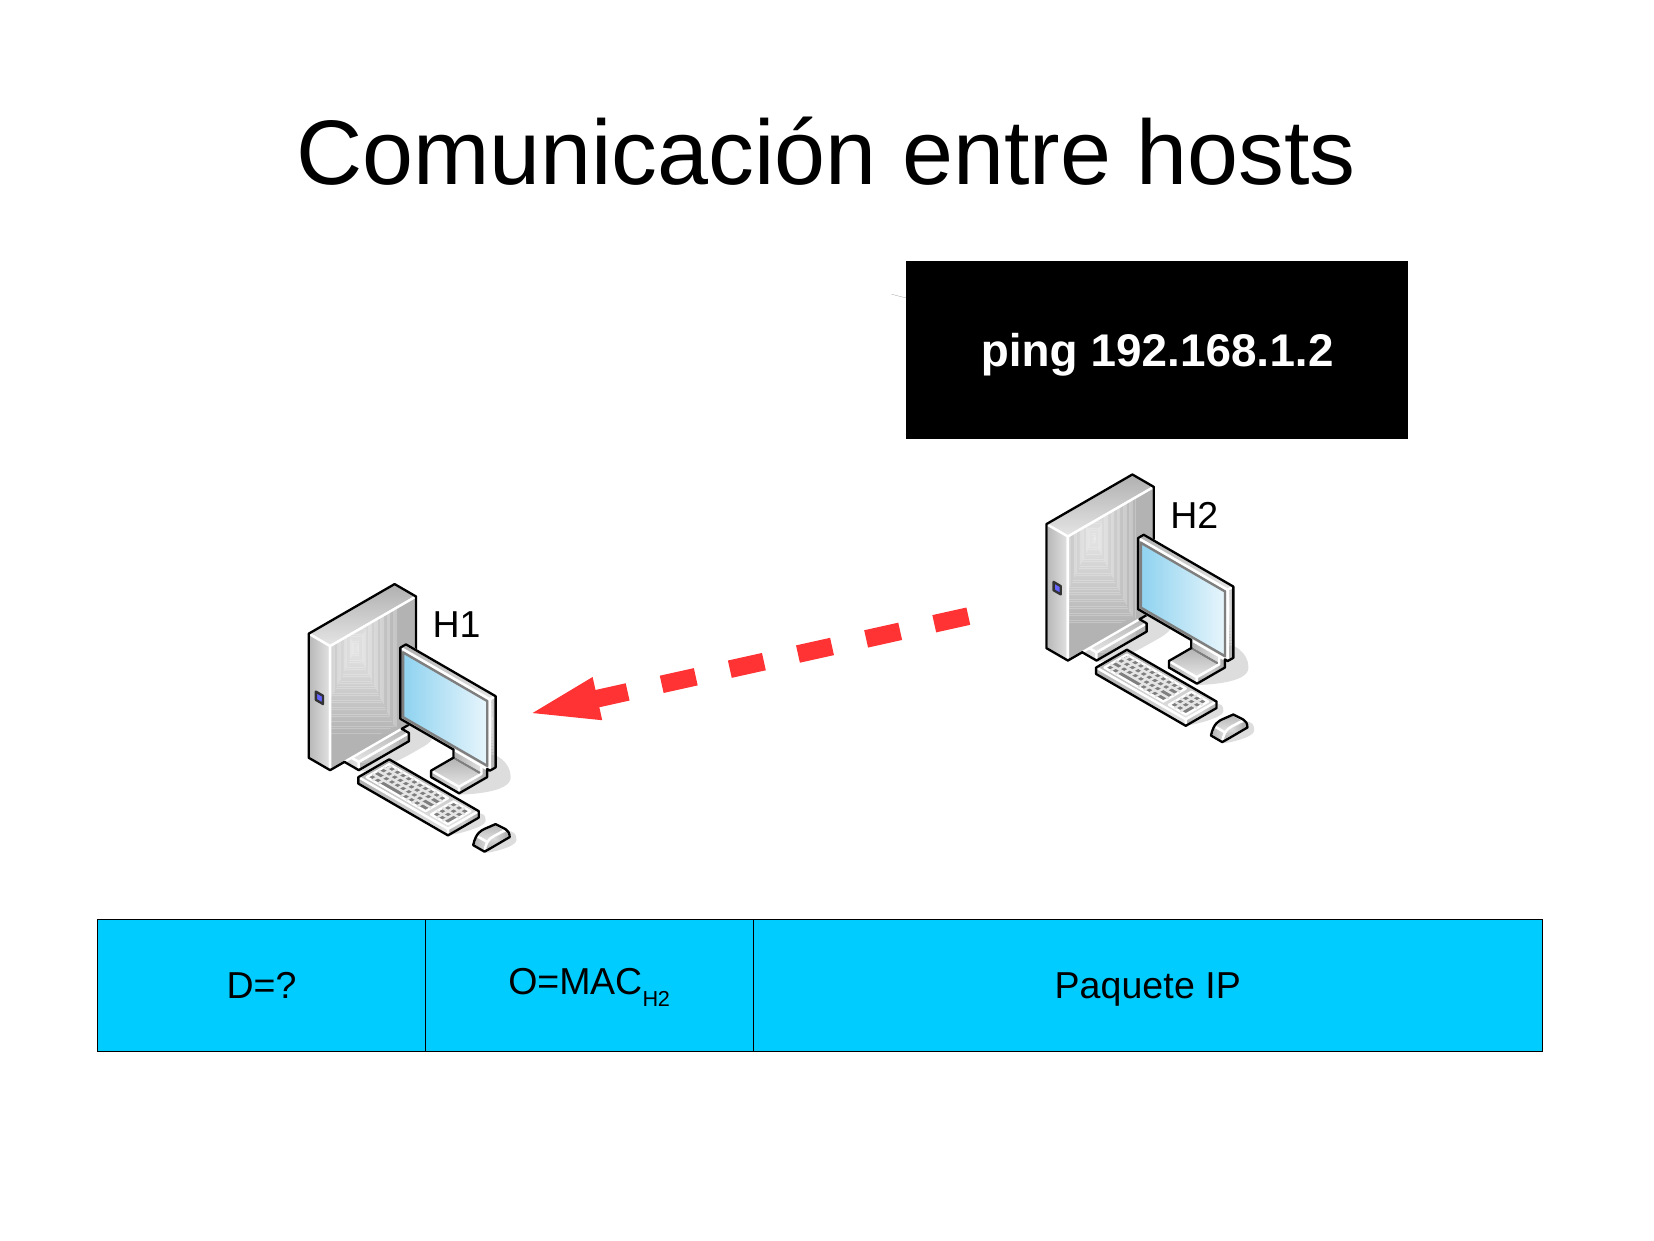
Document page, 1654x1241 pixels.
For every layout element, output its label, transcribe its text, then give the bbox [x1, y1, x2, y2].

text_box Paquete IP [753, 919, 1543, 1052]
text_box O=MACH2 [425, 919, 753, 1052]
title Comunicación entre hosts [82, 49, 1571, 257]
text_box [1201, 647, 1248, 684]
text_box [1098, 652, 1215, 723]
text_box [463, 757, 510, 794]
text_box [360, 762, 477, 833]
text_box [402, 647, 494, 791]
text_box [364, 726, 431, 770]
text_box ping 192.168.1.2 [891, 261, 1408, 439]
text_box [1193, 705, 1223, 724]
text_box [1048, 477, 1152, 658]
text_box [1100, 617, 1169, 661]
text_box [1140, 537, 1232, 681]
text_box [476, 826, 508, 850]
text_box D=? [97, 919, 425, 1052]
text_box [310, 586, 414, 768]
text_box [1227, 722, 1253, 742]
text_box [457, 814, 485, 833]
text_box [1213, 717, 1245, 740]
text_box H2 [1155, 486, 1234, 544]
text_box H1 [417, 596, 496, 654]
text_box [489, 832, 516, 852]
